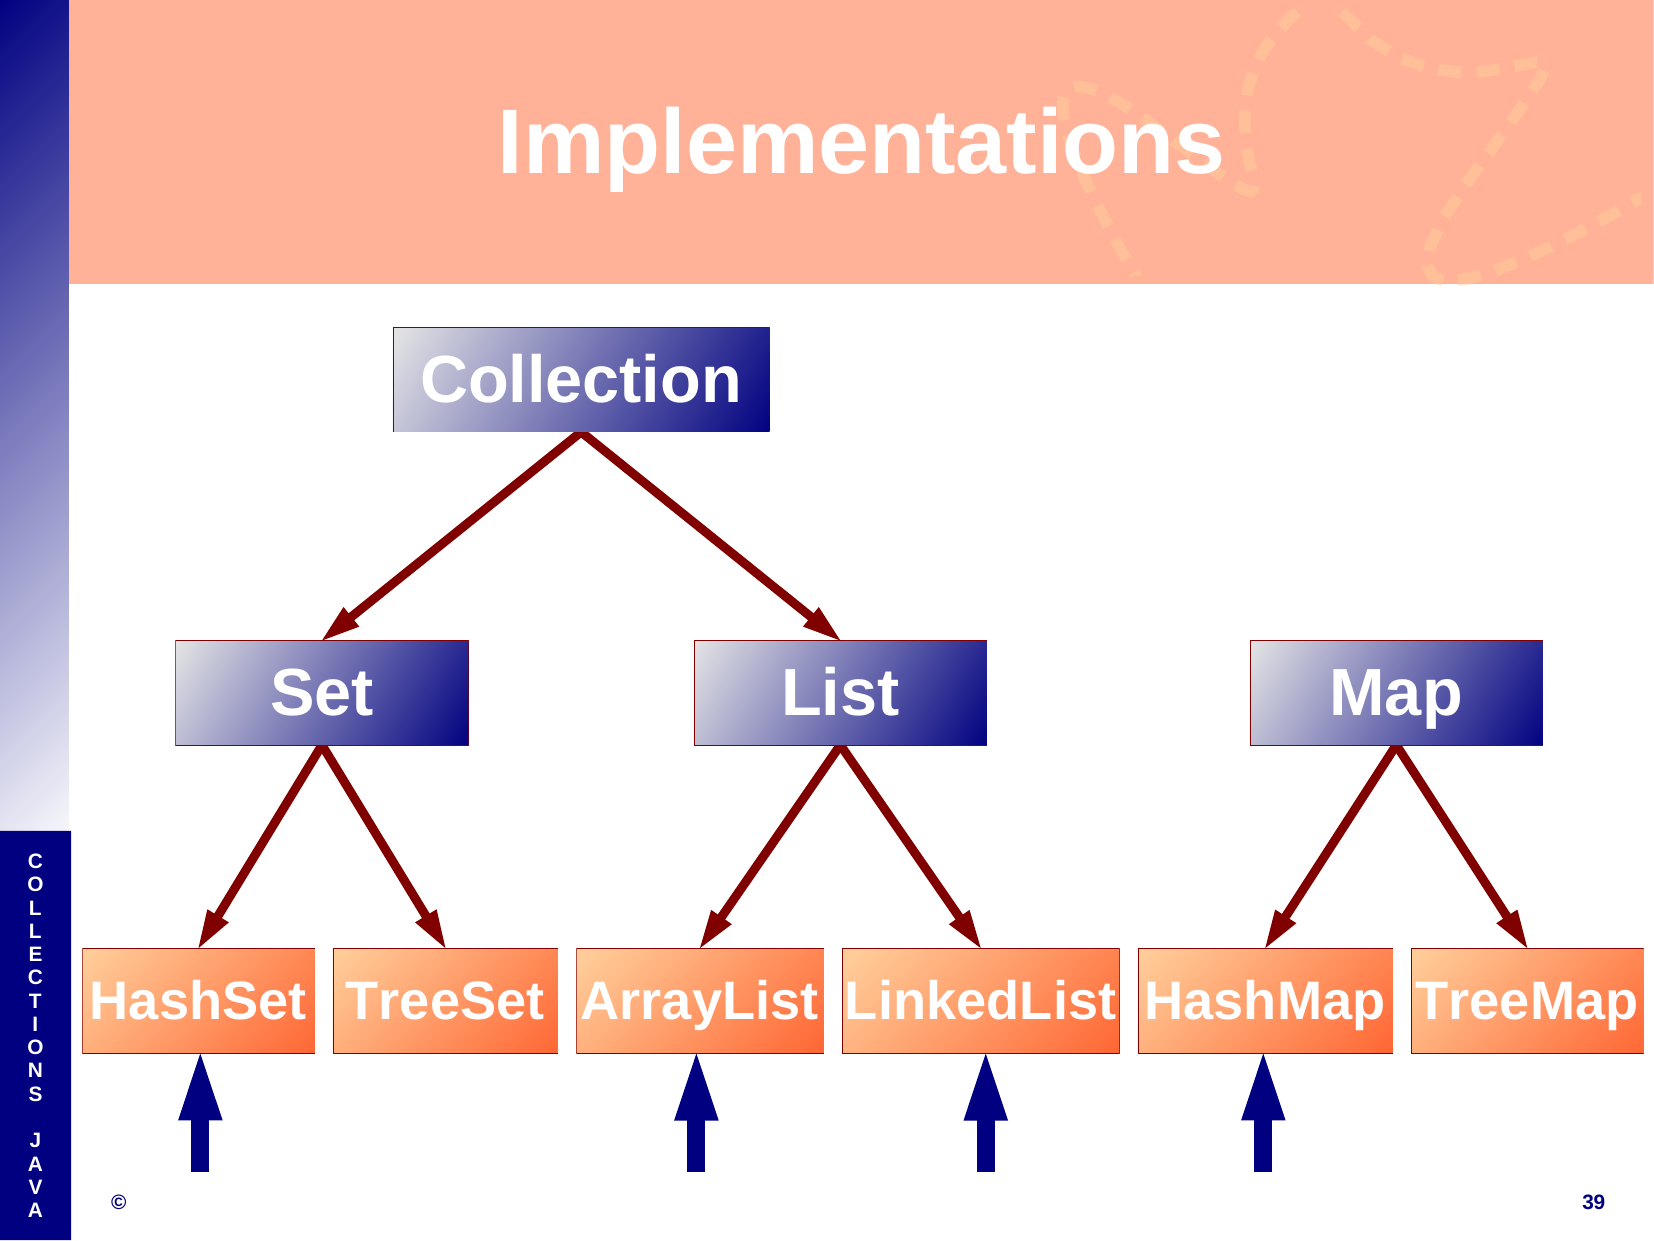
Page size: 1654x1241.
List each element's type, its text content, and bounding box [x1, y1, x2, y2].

text_box Collection [392, 327, 770, 432]
text_box Map [1249, 640, 1543, 746]
text_box LinkedList [842, 948, 1120, 1054]
text_box TreeSet [332, 948, 558, 1054]
text_box Set [175, 640, 469, 746]
text_box C O L L E C T I O N S J A V A [0, 830, 71, 1241]
text_box HashSet [82, 948, 315, 1054]
text_box ArrayList [576, 948, 824, 1054]
title Implementations [70, 37, 1654, 246]
text_box HashMap [1137, 948, 1393, 1054]
text_box TreeMap [1411, 948, 1644, 1054]
text_box List [693, 640, 987, 746]
